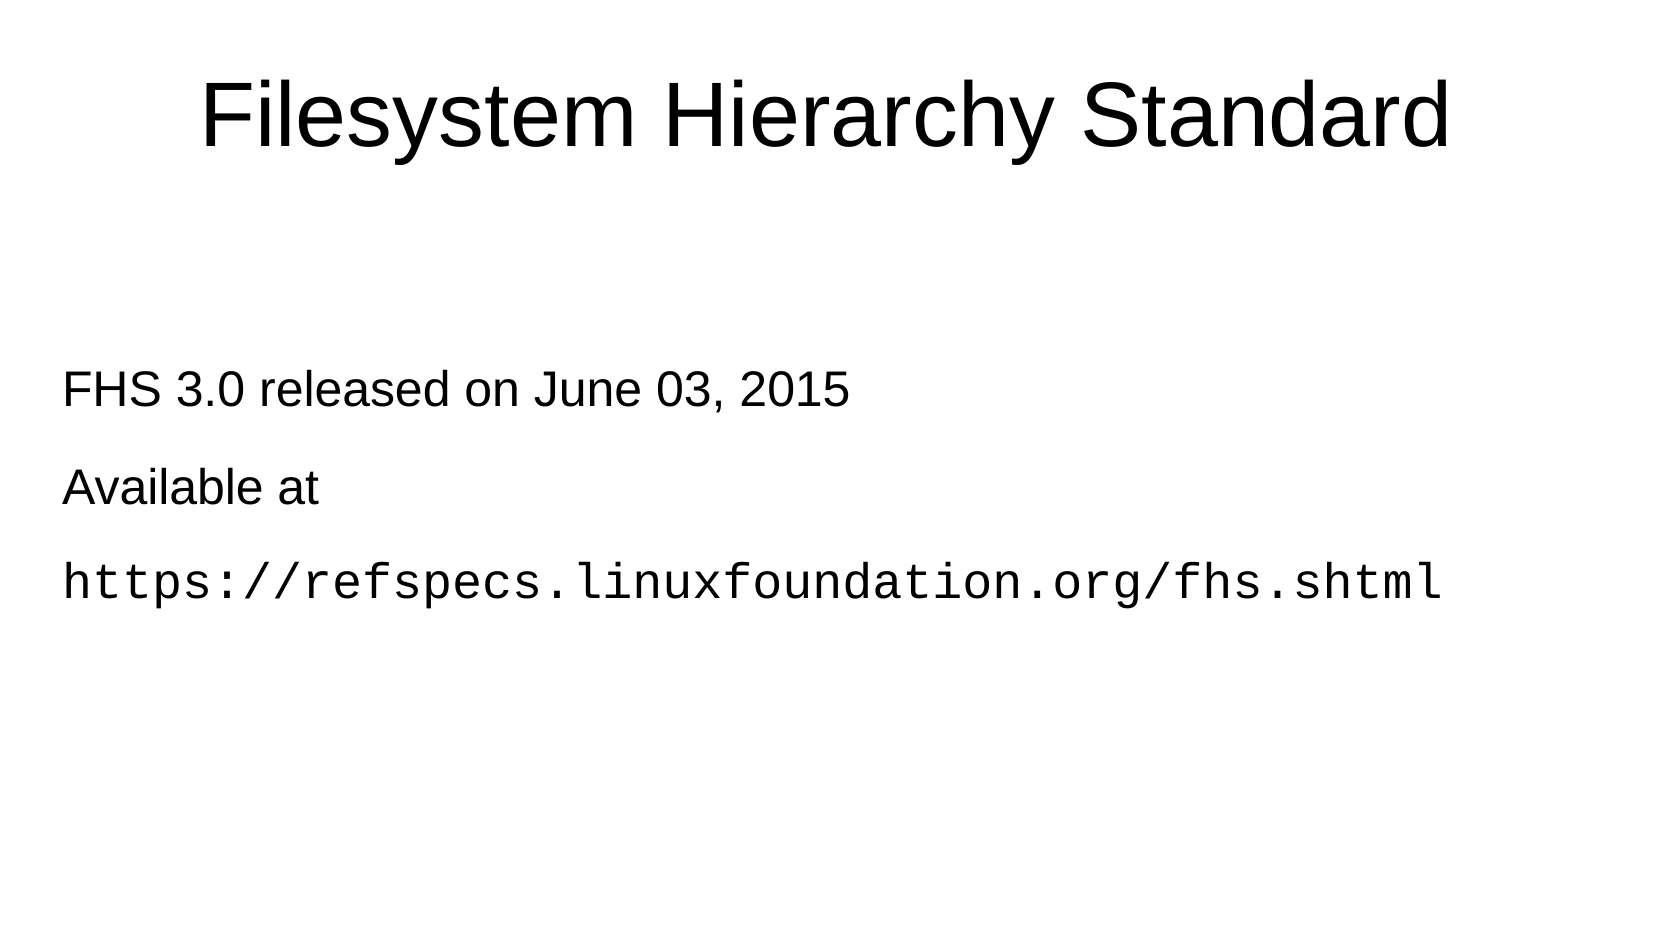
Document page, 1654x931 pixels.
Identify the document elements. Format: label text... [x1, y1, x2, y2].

text_box FHS 3.0 released on June 03, 2015 Available at https://refspecs.linuxfoundation.org/fhs.shtml [47, 354, 1595, 679]
title Filesystem Hierarchy Standard [82, 37, 1571, 193]
